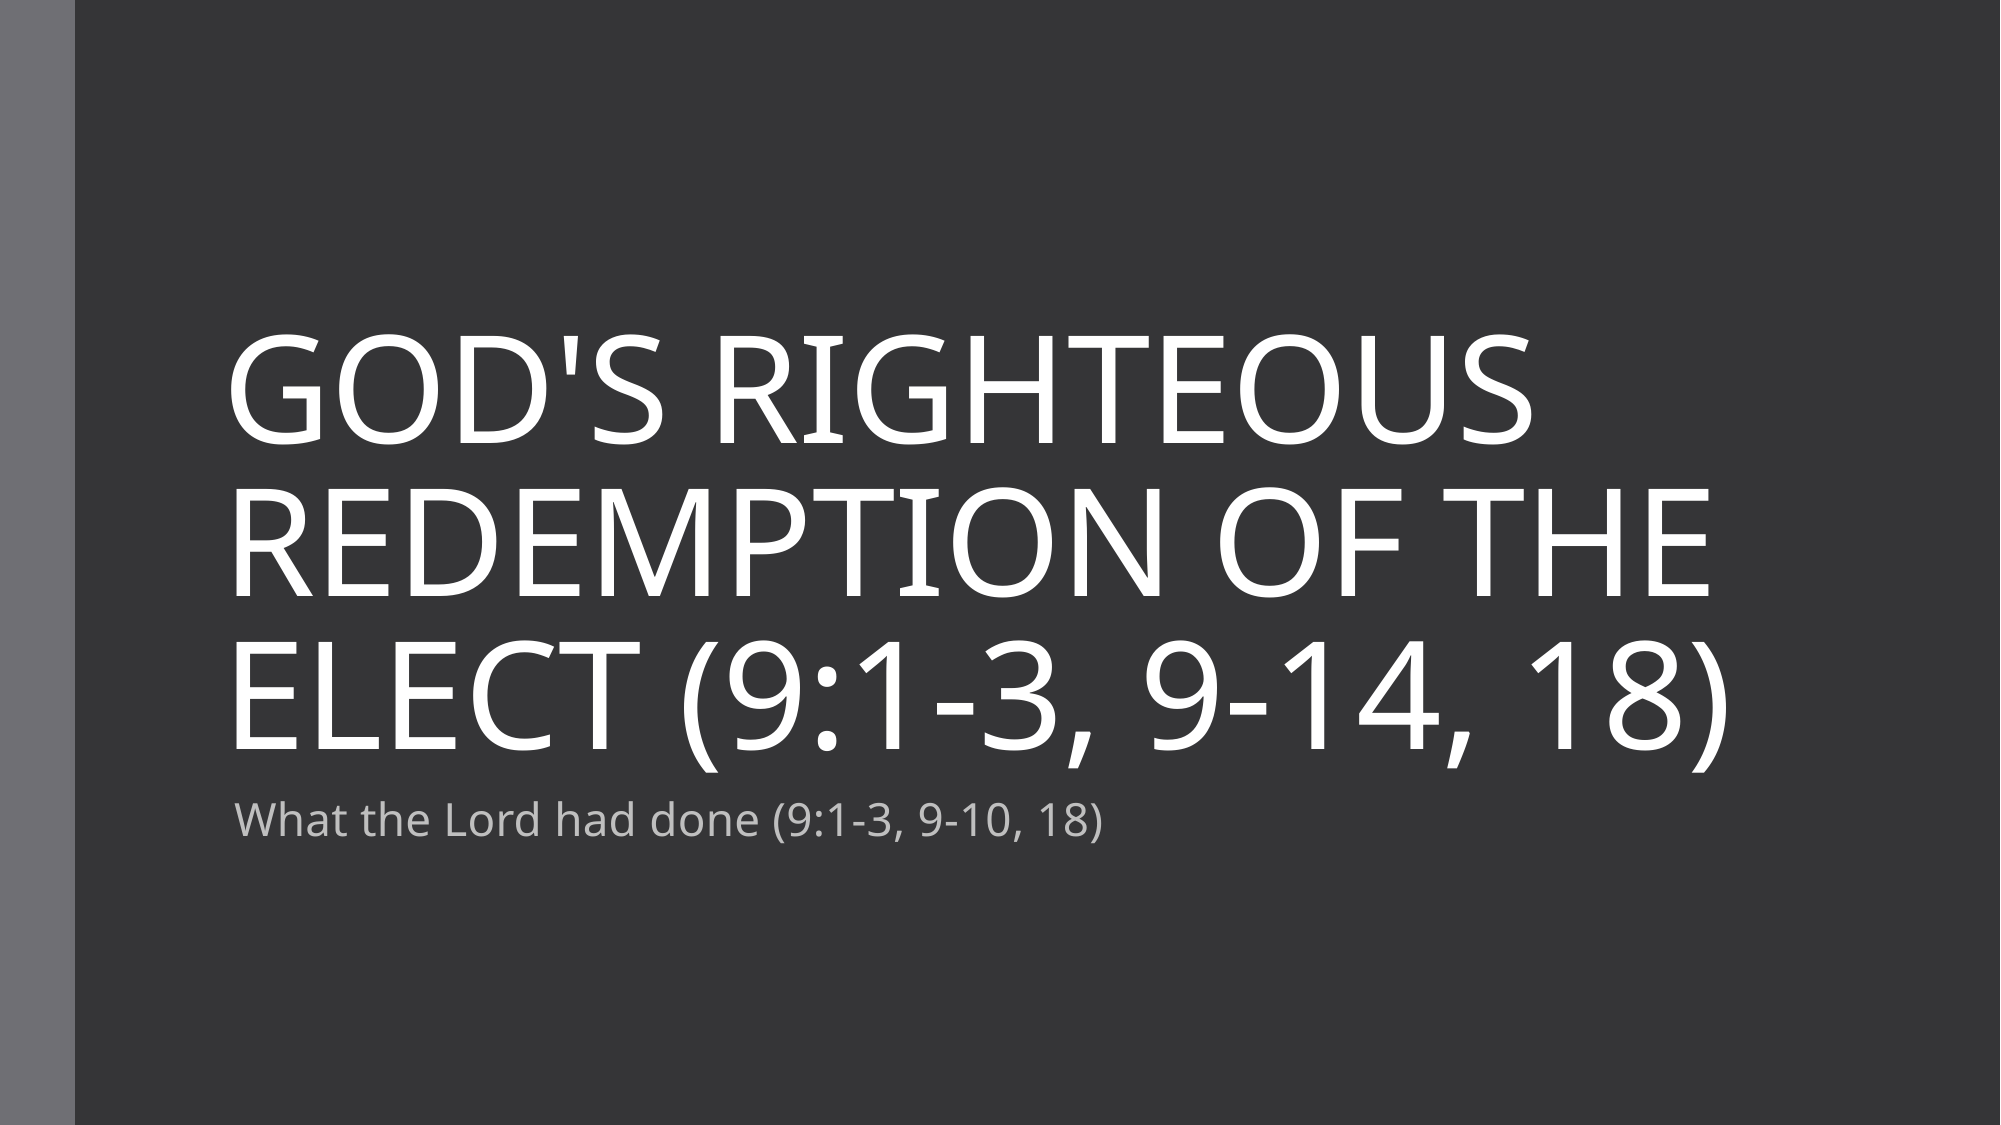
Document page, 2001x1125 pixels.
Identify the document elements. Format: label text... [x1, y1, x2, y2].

title GOD'S RIGHTEOUS REDEMPTION OF THE ELECT (9:1-3, 9-14, 18) [206, 124, 1752, 787]
subtitle What the Lord had done (9:1-3, 9-10, 18) [206, 787, 1752, 1066]
